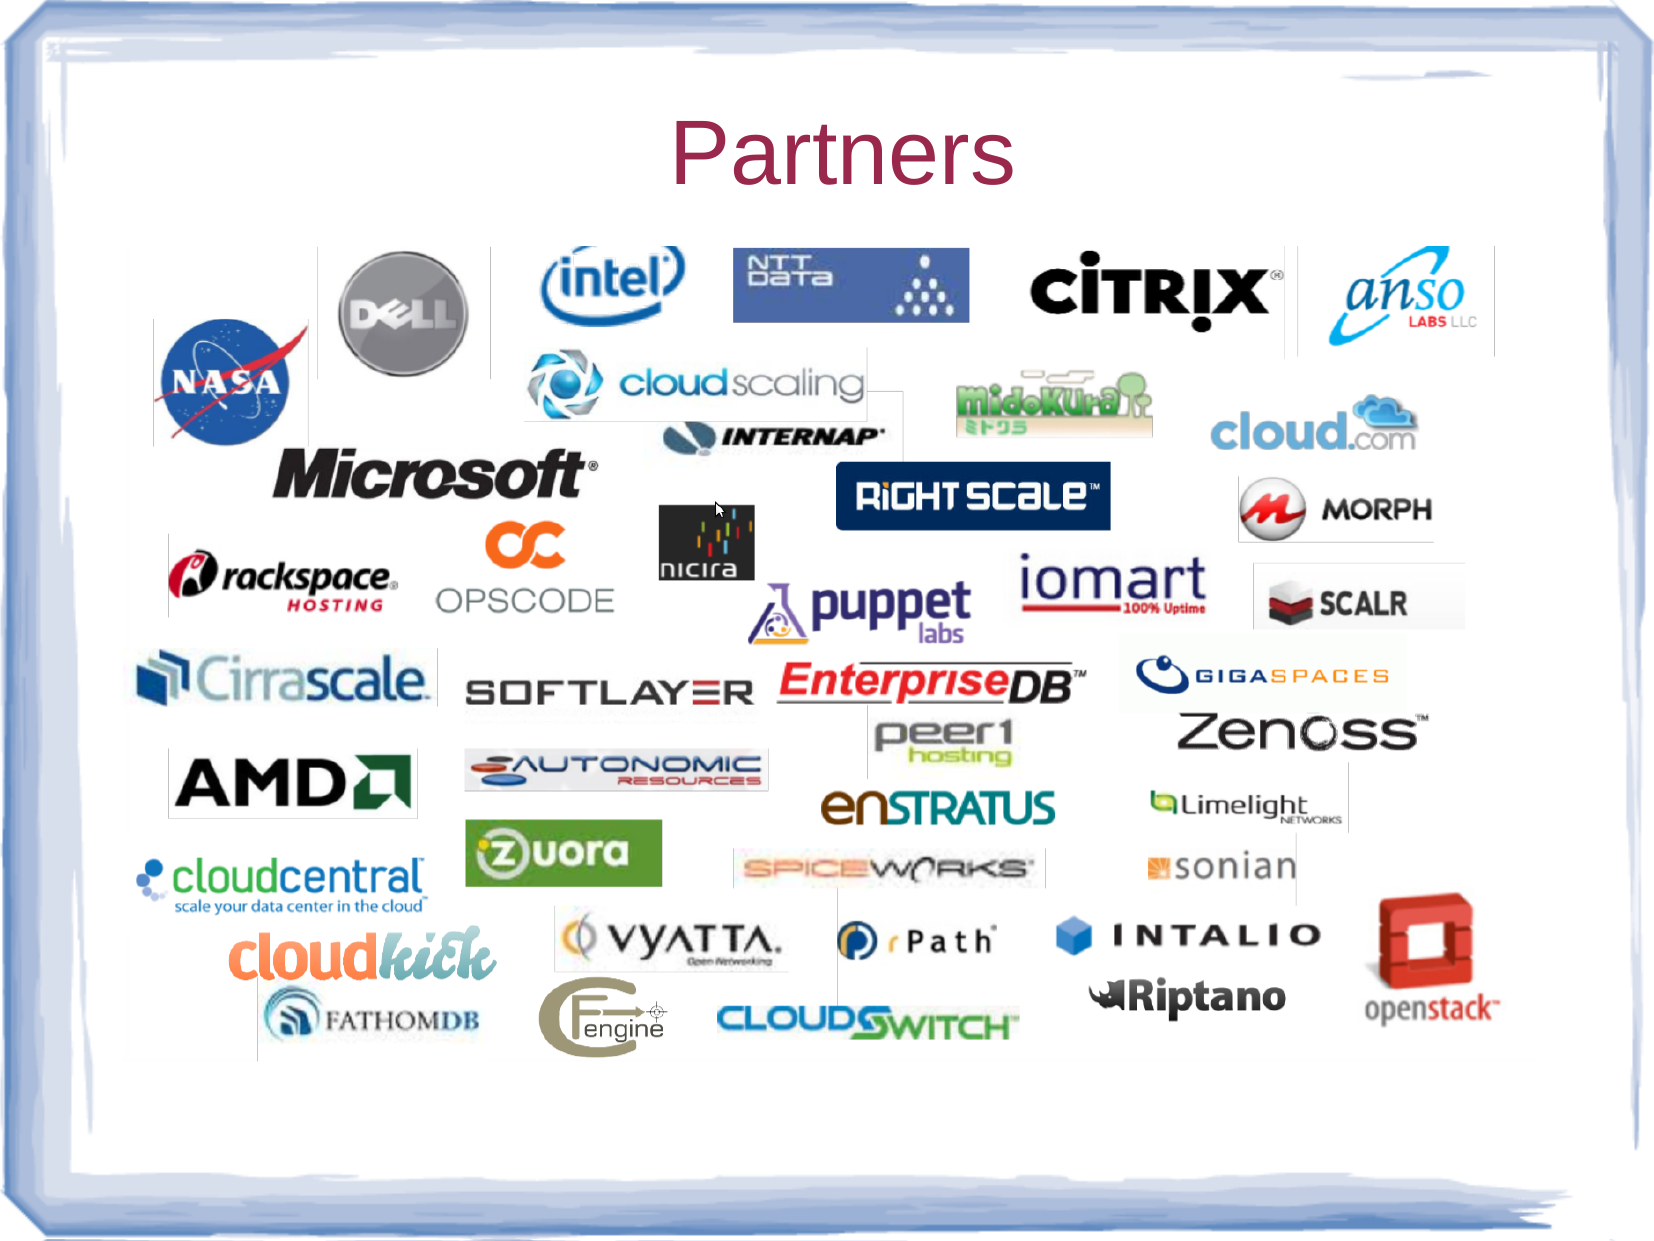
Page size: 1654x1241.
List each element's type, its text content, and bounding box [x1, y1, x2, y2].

title Partners [82, 49, 1571, 257]
picture [0, 0, 1654, 1241]
